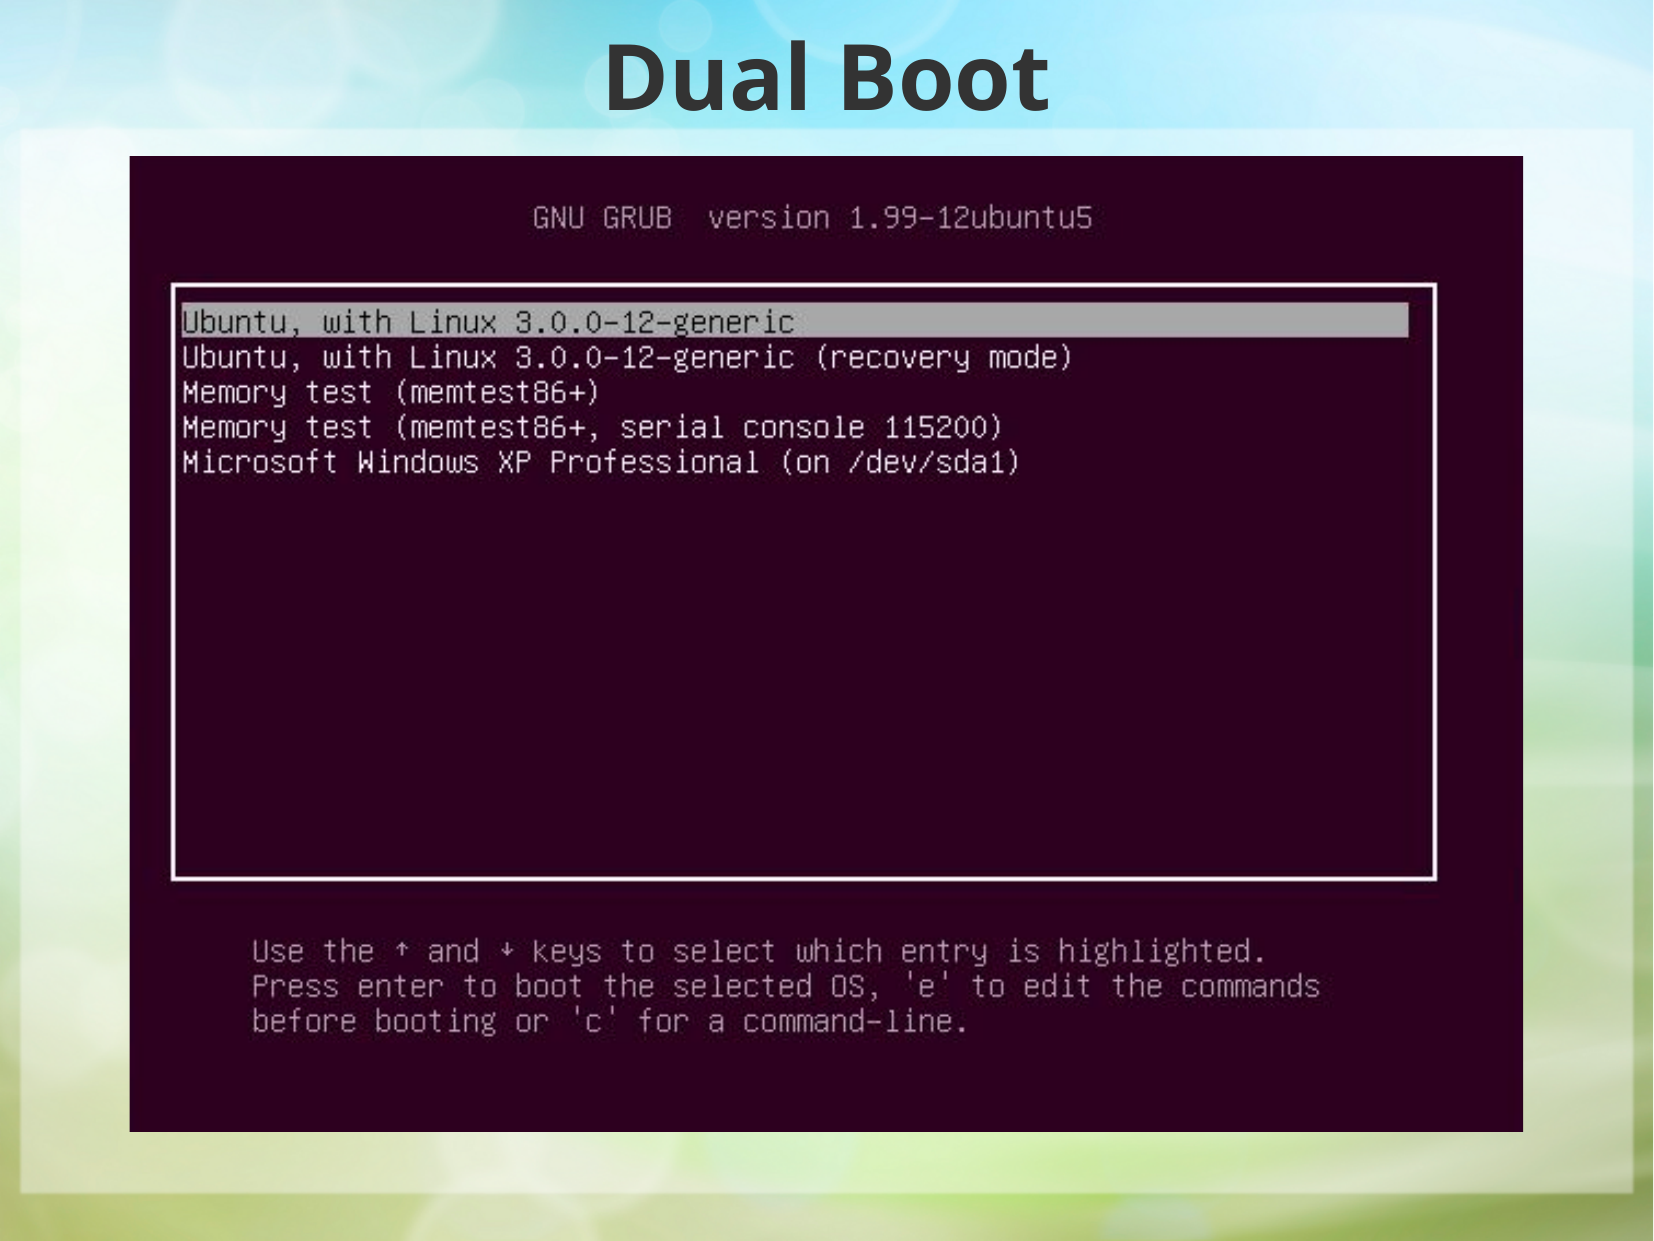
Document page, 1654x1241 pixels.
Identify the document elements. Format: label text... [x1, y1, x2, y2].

title Dual Boot [82, 0, 1571, 151]
picture [0, 0, 1654, 1241]
